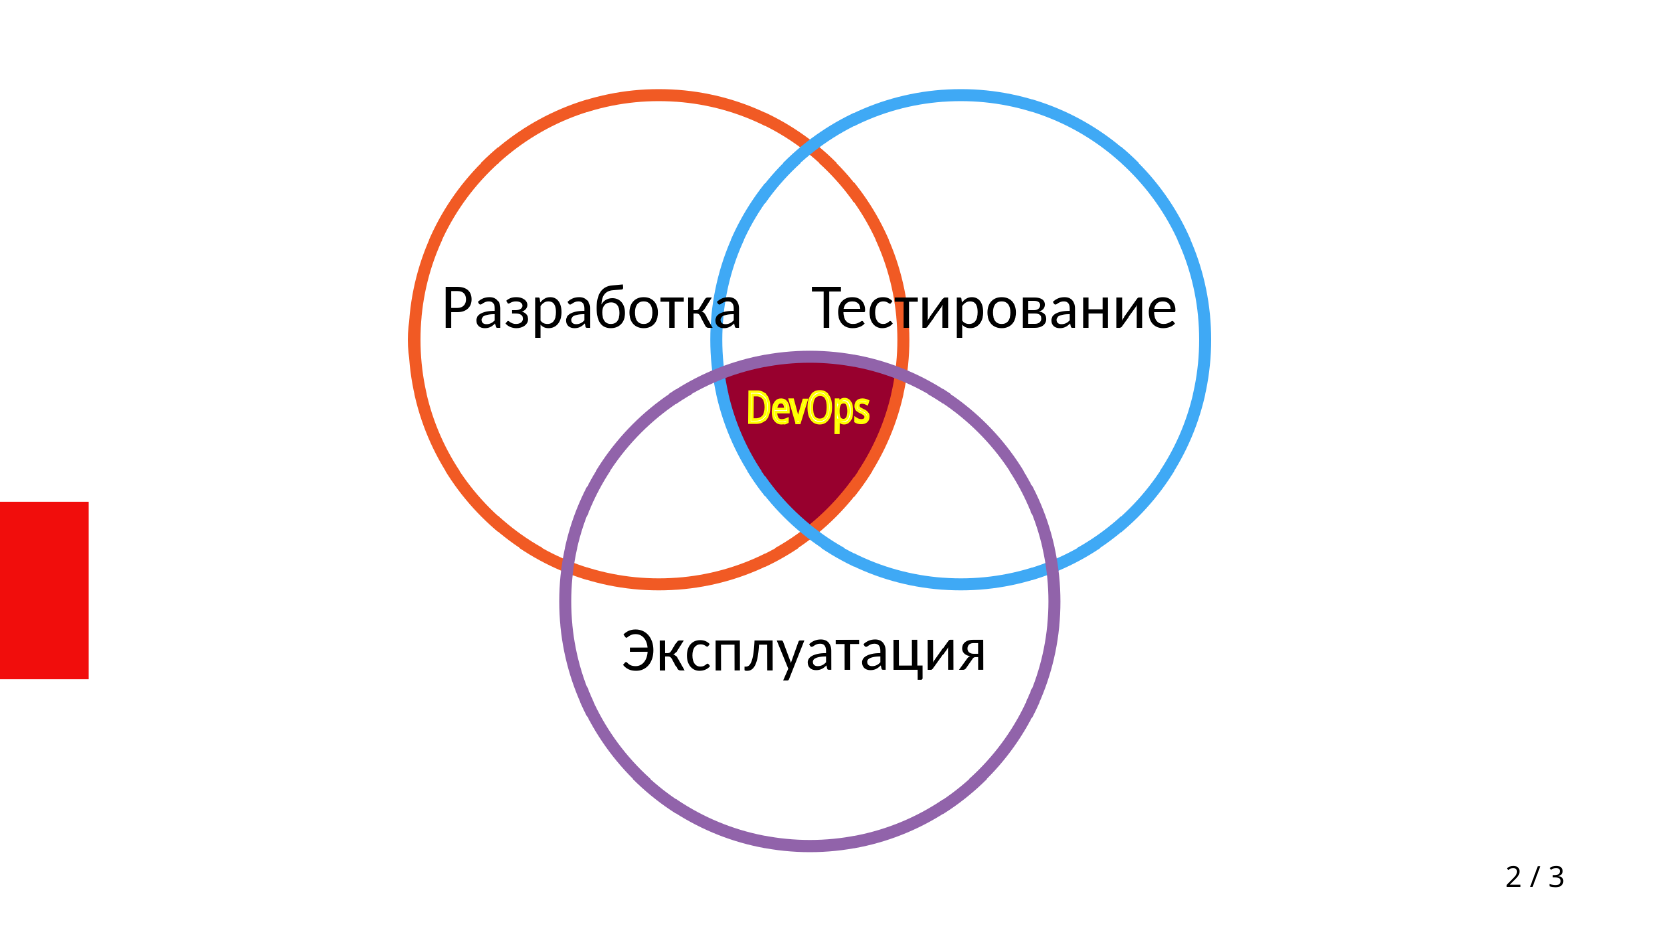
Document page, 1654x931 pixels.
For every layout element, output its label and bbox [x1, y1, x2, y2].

picture [408, 85, 1211, 857]
